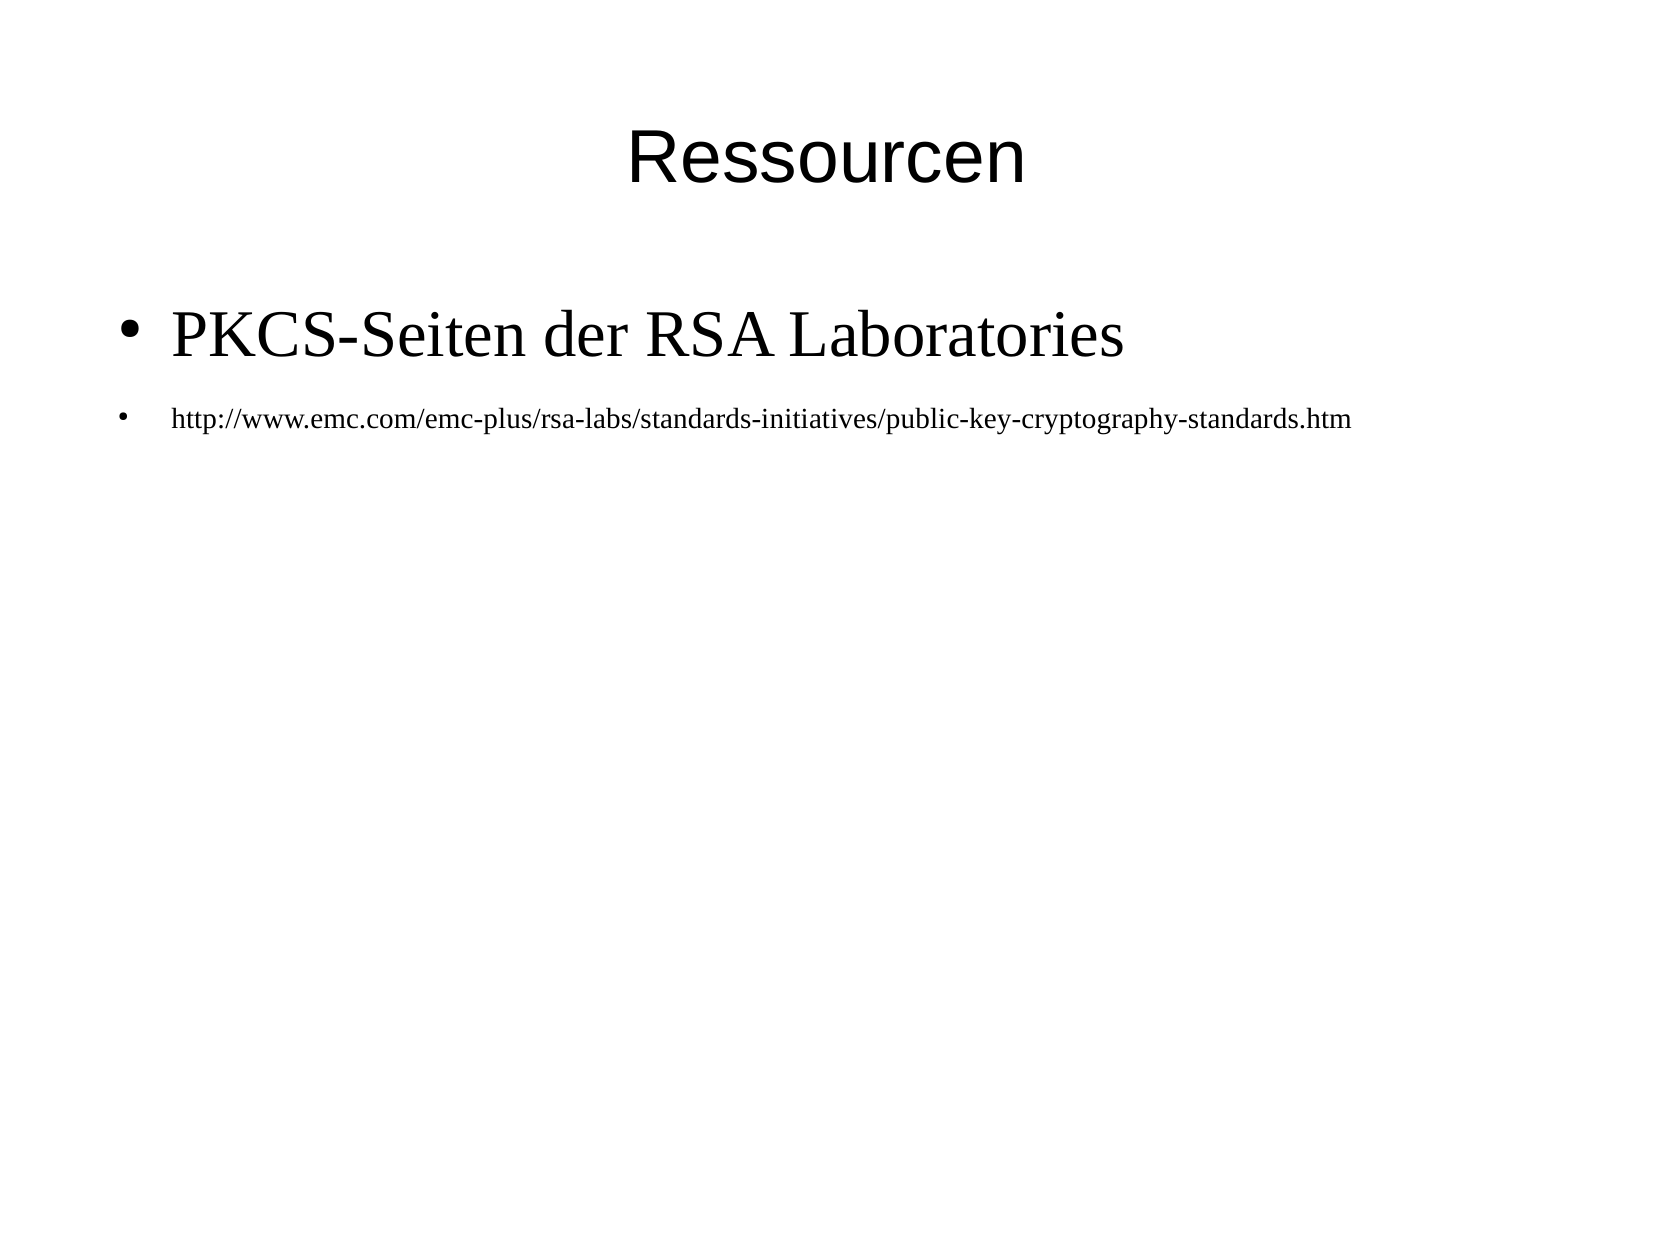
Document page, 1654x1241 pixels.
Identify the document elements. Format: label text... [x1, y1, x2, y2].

list PKCS-Seiten der RSA Laboratories http://www.emc.com/emc-plus/rsa-labs/standards-initiatives/public-key-cryptography-standards.htm [82, 290, 1571, 1010]
title Ressourcen [82, 107, 1571, 198]
